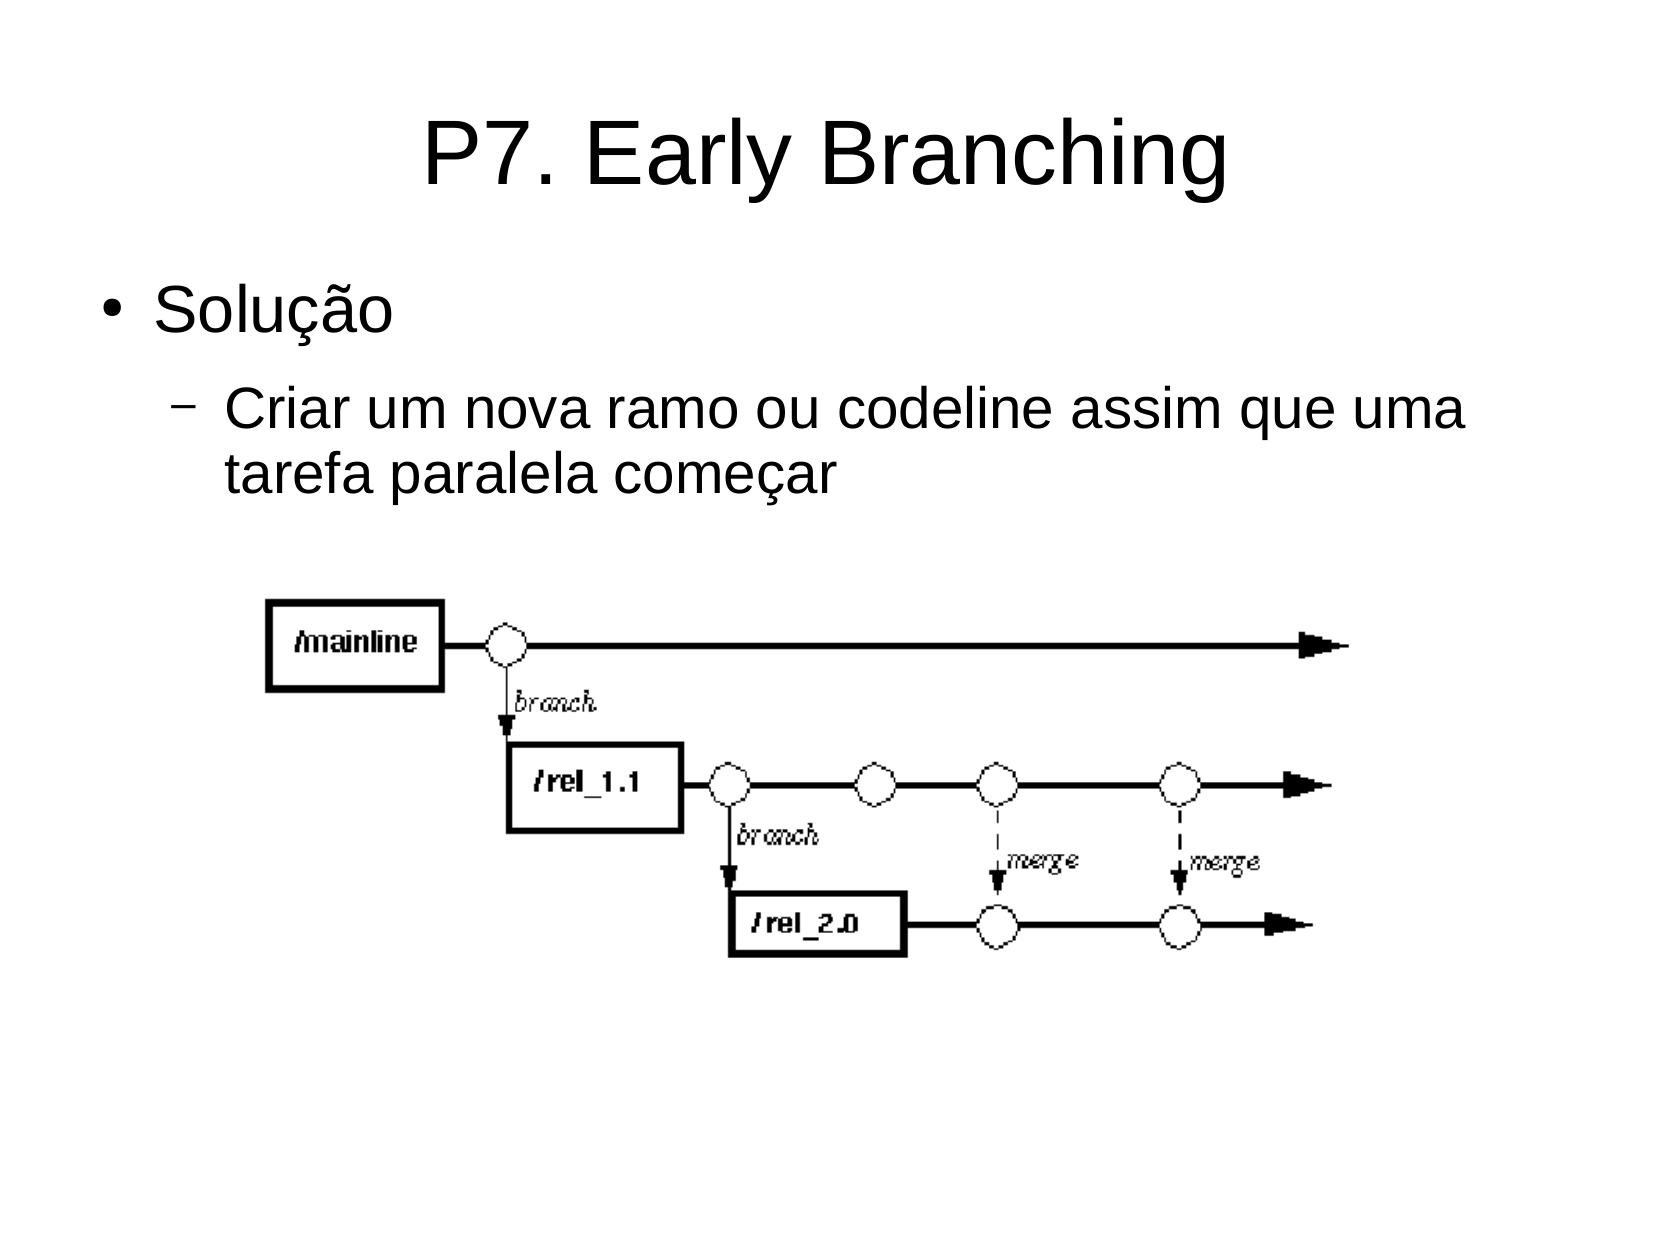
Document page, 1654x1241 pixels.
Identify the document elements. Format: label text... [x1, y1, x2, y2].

list Solução Criar um nova ramo ou codeline assim que uma tarefa paralela começar [82, 271, 1571, 991]
picture [256, 582, 1371, 969]
title P7. Early Branching [82, 49, 1571, 257]
